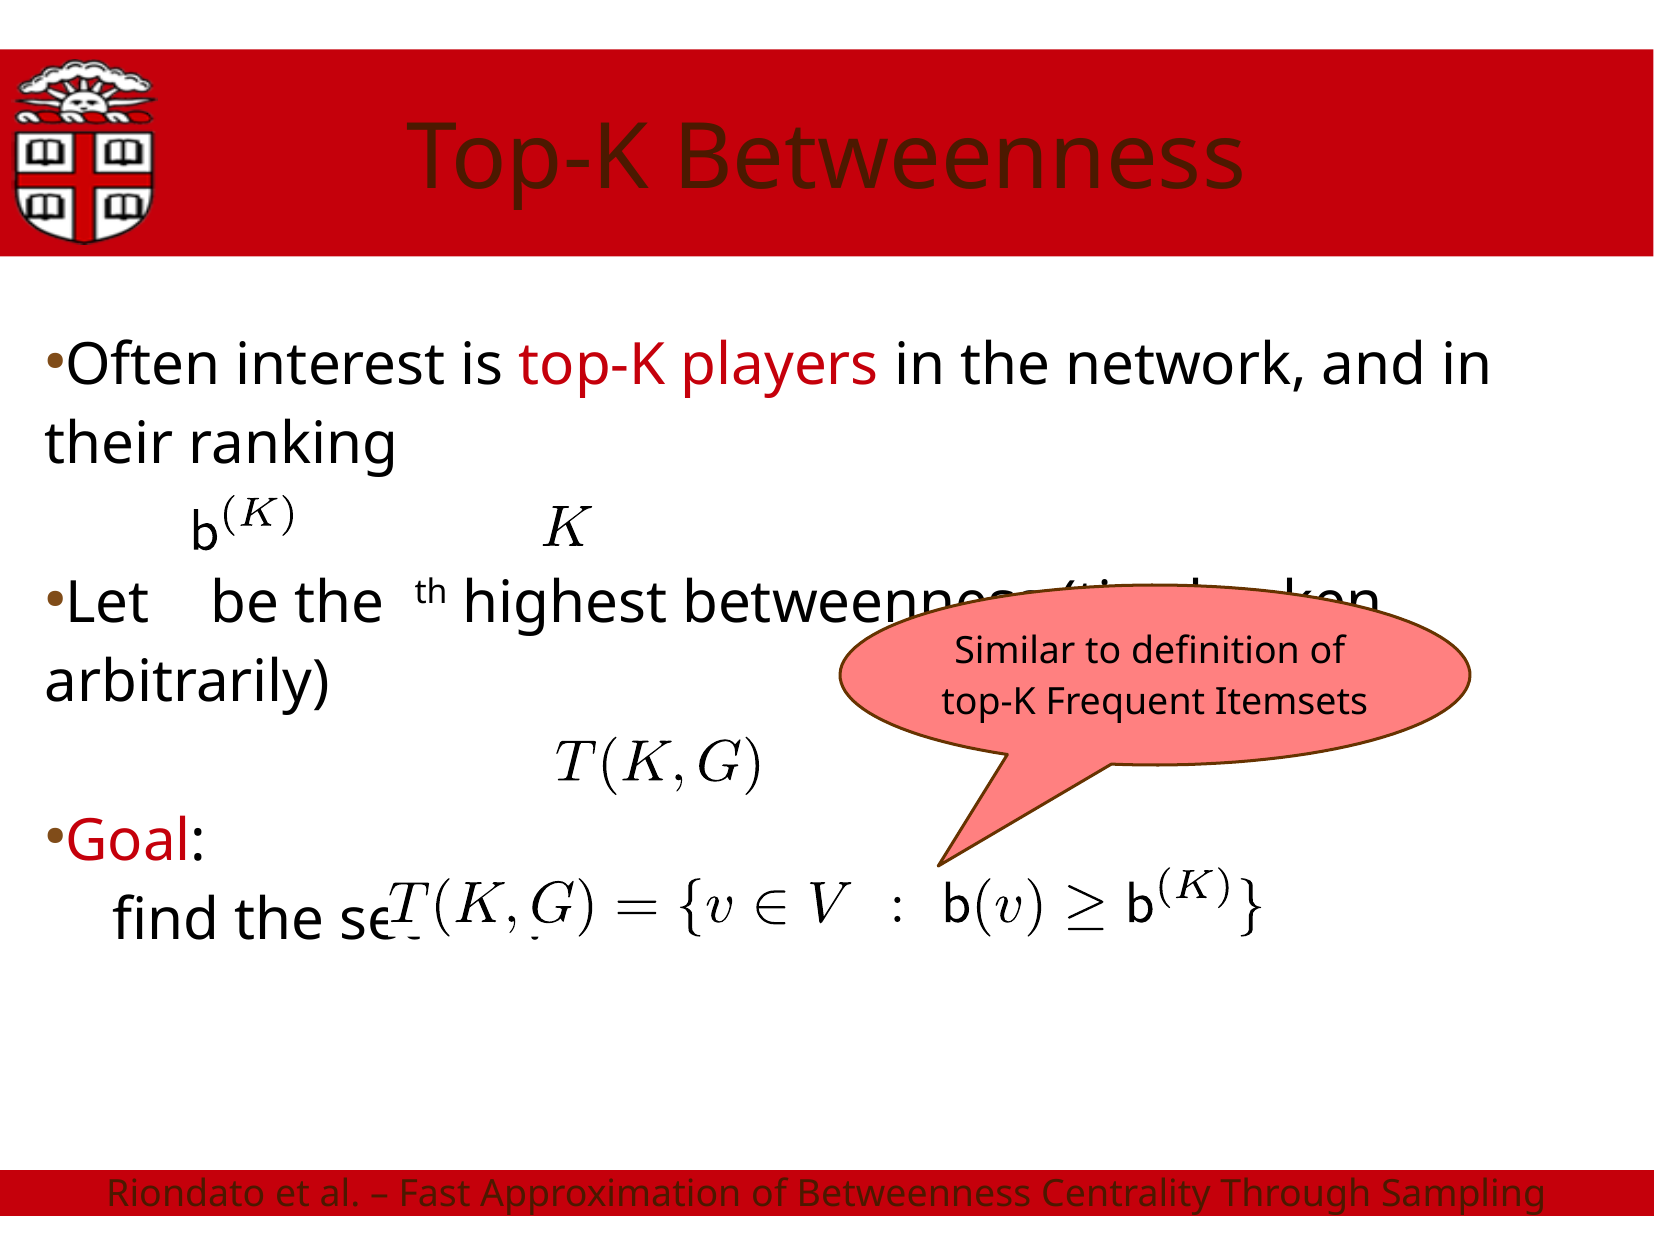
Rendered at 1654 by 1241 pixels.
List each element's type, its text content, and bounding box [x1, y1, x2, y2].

text_box Similar to definition of top-K Frequent Itemsets [840, 585, 1470, 867]
title Top-K Betweenness [0, 49, 1654, 257]
text_box Often interest is top-K players in the network, and in their ranking Let be the th highest betweenness (ties broken arbitrarily) Goal: find the set : [30, 315, 1621, 801]
text_box Riondato et al. – Fast Approximation of Betweenness Centrality Through Sampling [0, 1170, 1654, 1216]
text_box [189, 495, 298, 551]
text_box [540, 506, 595, 546]
picture [11, 59, 158, 245]
text_box [388, 867, 1266, 937]
text_box [555, 736, 765, 796]
